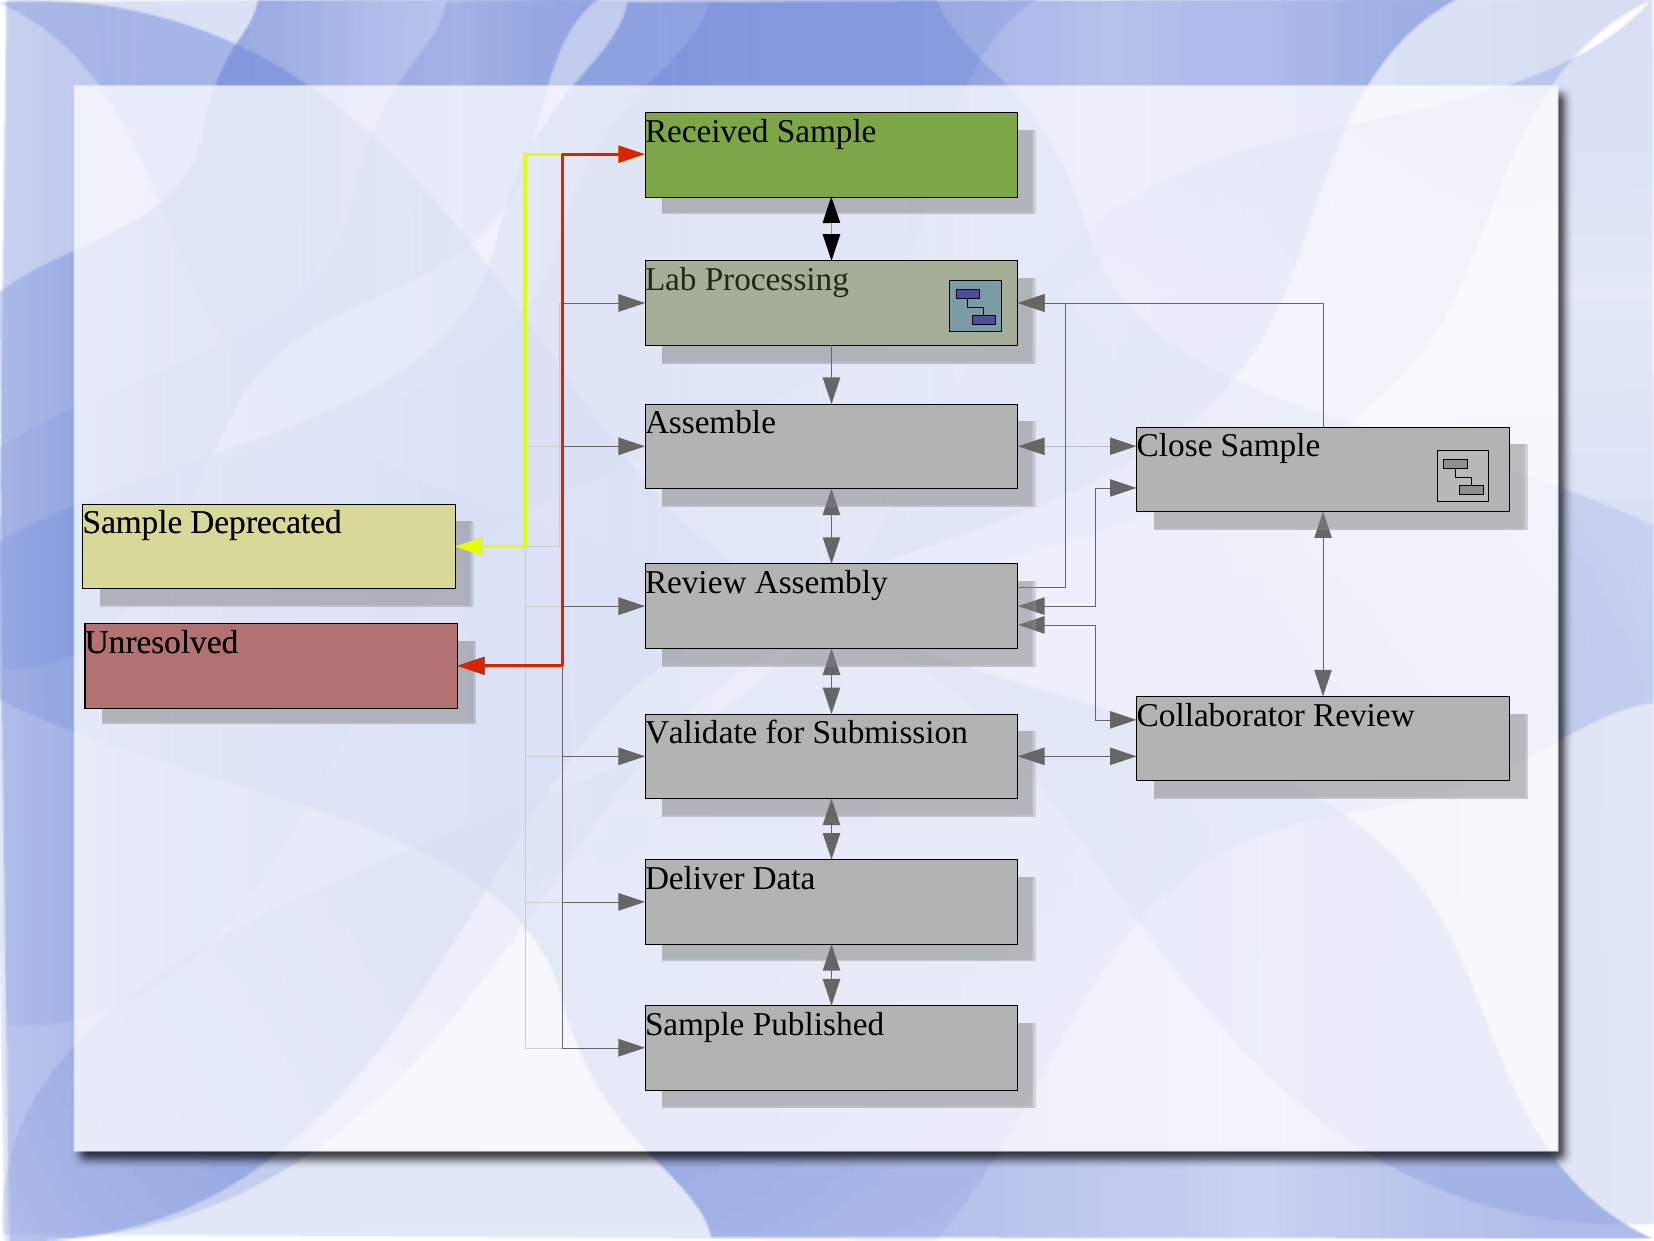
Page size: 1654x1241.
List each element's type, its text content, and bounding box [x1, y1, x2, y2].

text_box [1437, 450, 1489, 502]
text_box Collaborator Review [1136, 696, 1510, 781]
title [552, 153, 560, 663]
text_box Received Sample [645, 112, 1018, 198]
text_box Review Assembly [645, 563, 1018, 649]
text_box [645, 260, 1018, 346]
text_box Sample Deprecated [82, 504, 456, 589]
text_box Deliver Data [645, 859, 1018, 945]
text_box Close Sample [1136, 427, 1510, 512]
picture [0, 0, 1654, 1241]
text_box Sample Published [645, 1005, 1018, 1091]
text_box Validate for Submission [645, 714, 1018, 799]
text_box Unresolved [85, 623, 458, 709]
text_box Assemble [645, 404, 1018, 489]
